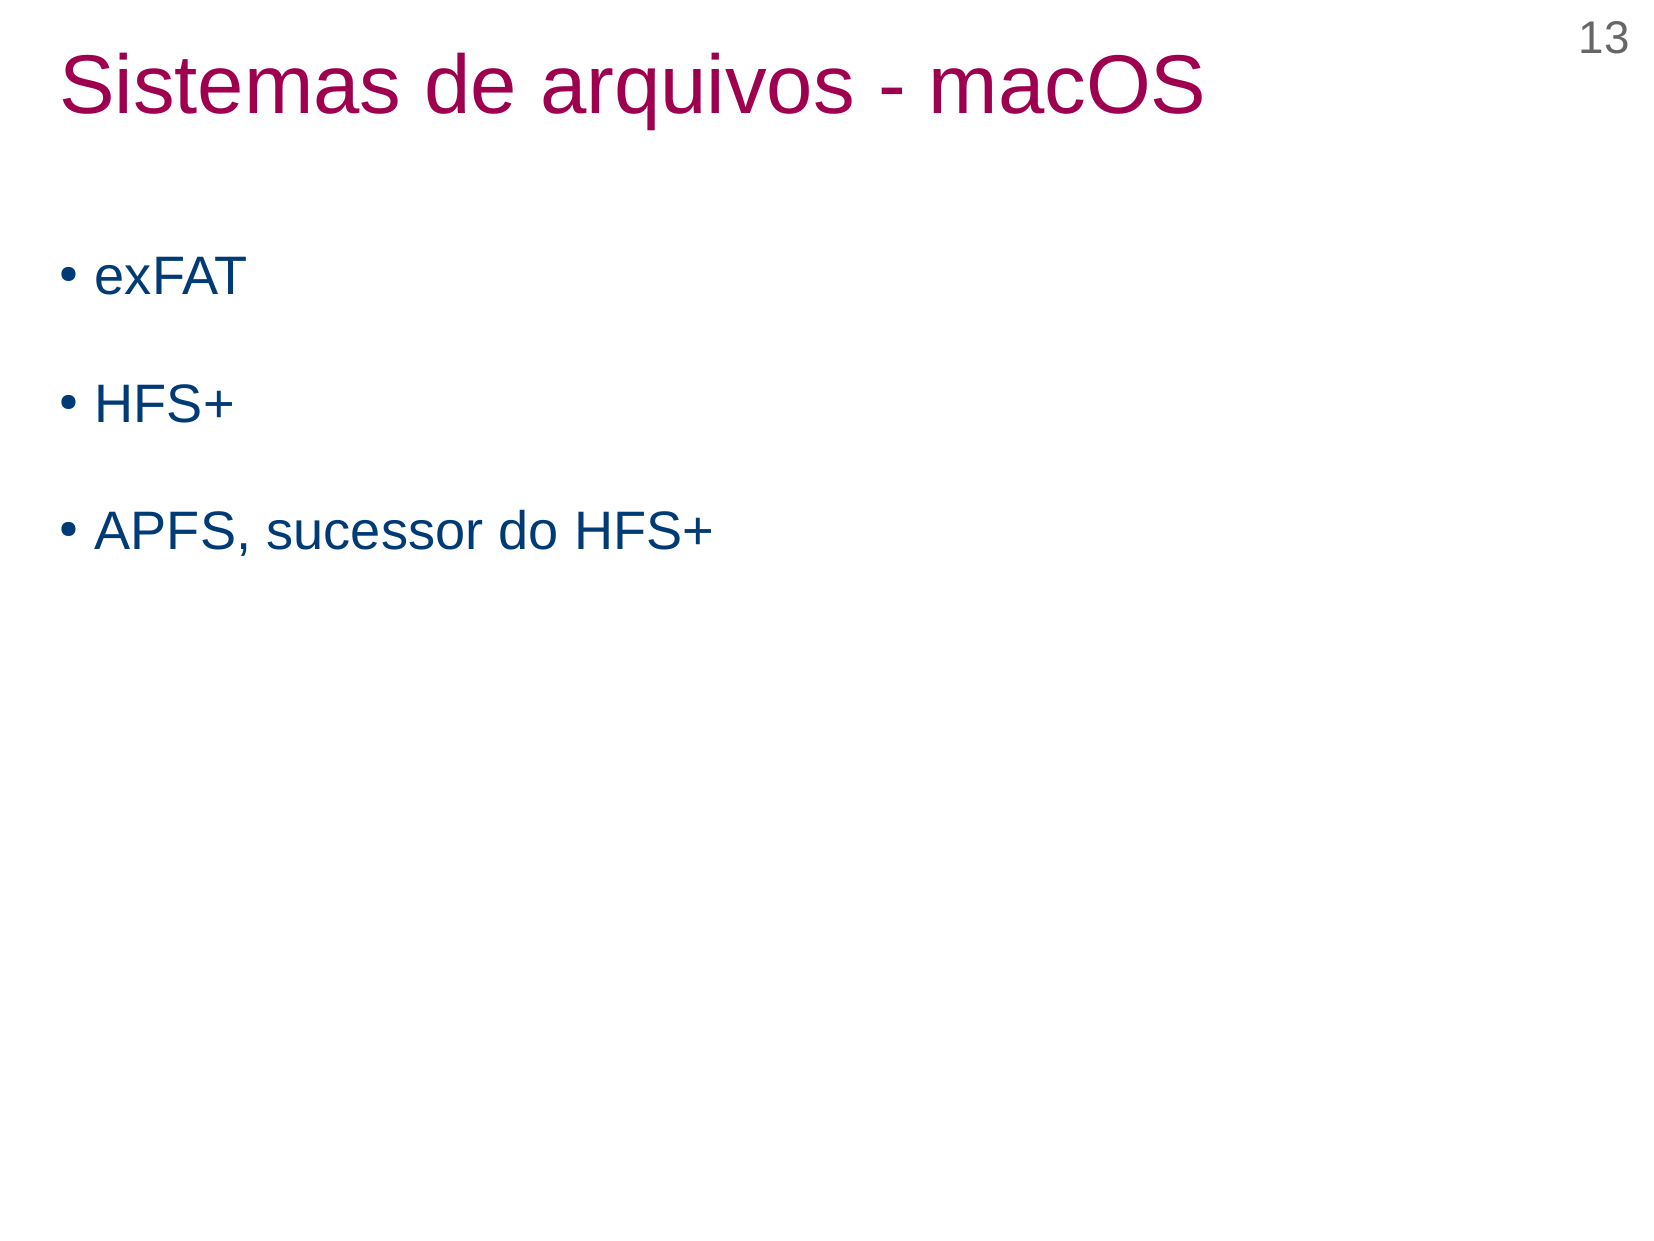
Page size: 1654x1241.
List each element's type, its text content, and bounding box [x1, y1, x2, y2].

title Sistemas de arquivos - macOS [59, 29, 1595, 148]
list exFAT HFS+ APFS, sucessor do HFS+ [59, 236, 1595, 1211]
